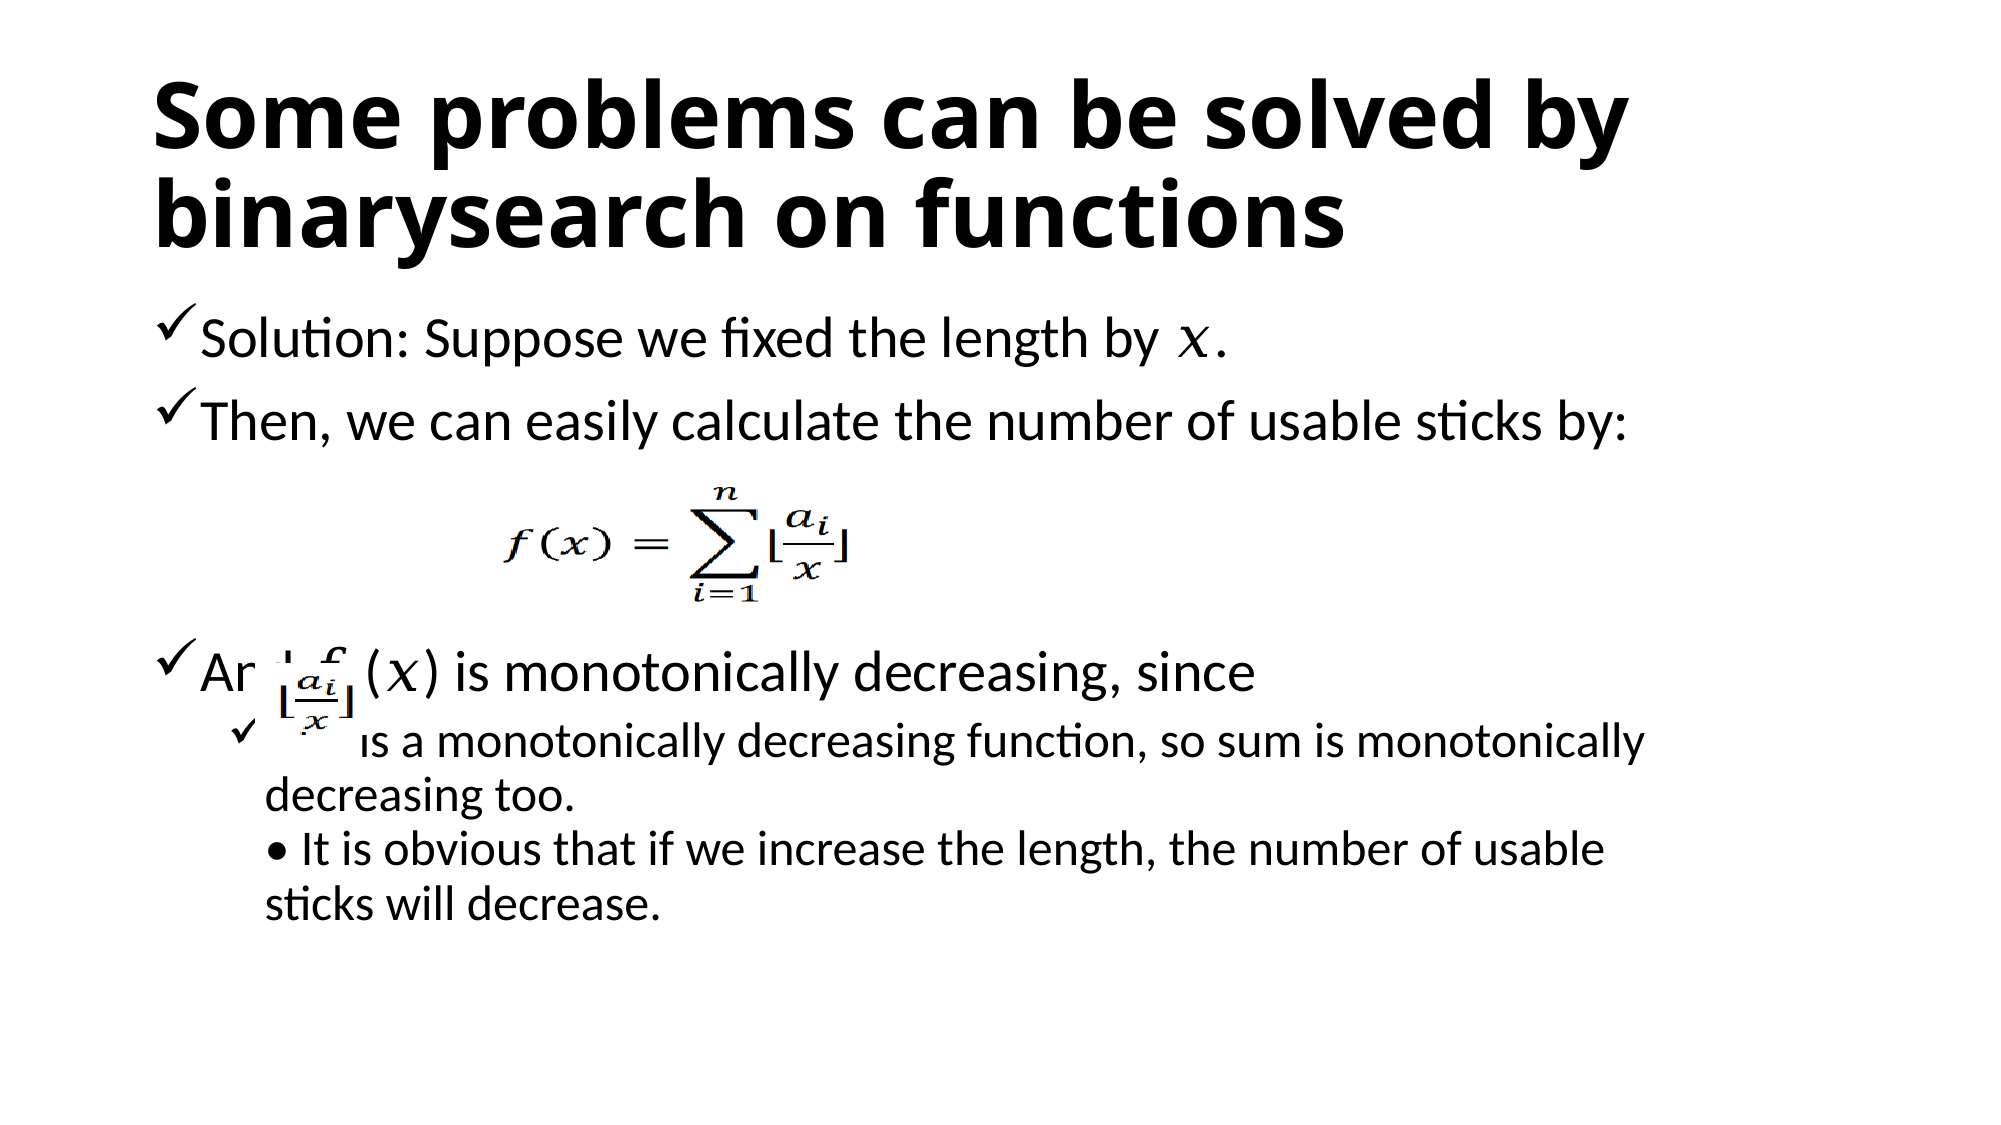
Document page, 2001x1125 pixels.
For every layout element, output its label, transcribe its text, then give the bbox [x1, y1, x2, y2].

text_box Solution: Suppose we fixed the length by 𝑥. Then, we can easily calculate the number of usable sticks by: And 𝑓 (𝑥) is monotonically decreasing, since is a monotonically decreasing function, so sum is monotonically decreasing too. • It is obvious that if we increase the length, the number of usable sticks will decrease. [137, 299, 1863, 1014]
picture [503, 483, 878, 616]
text_box Some problems can be solved by binarysearch on functions [137, 59, 1863, 278]
picture [255, 663, 368, 735]
